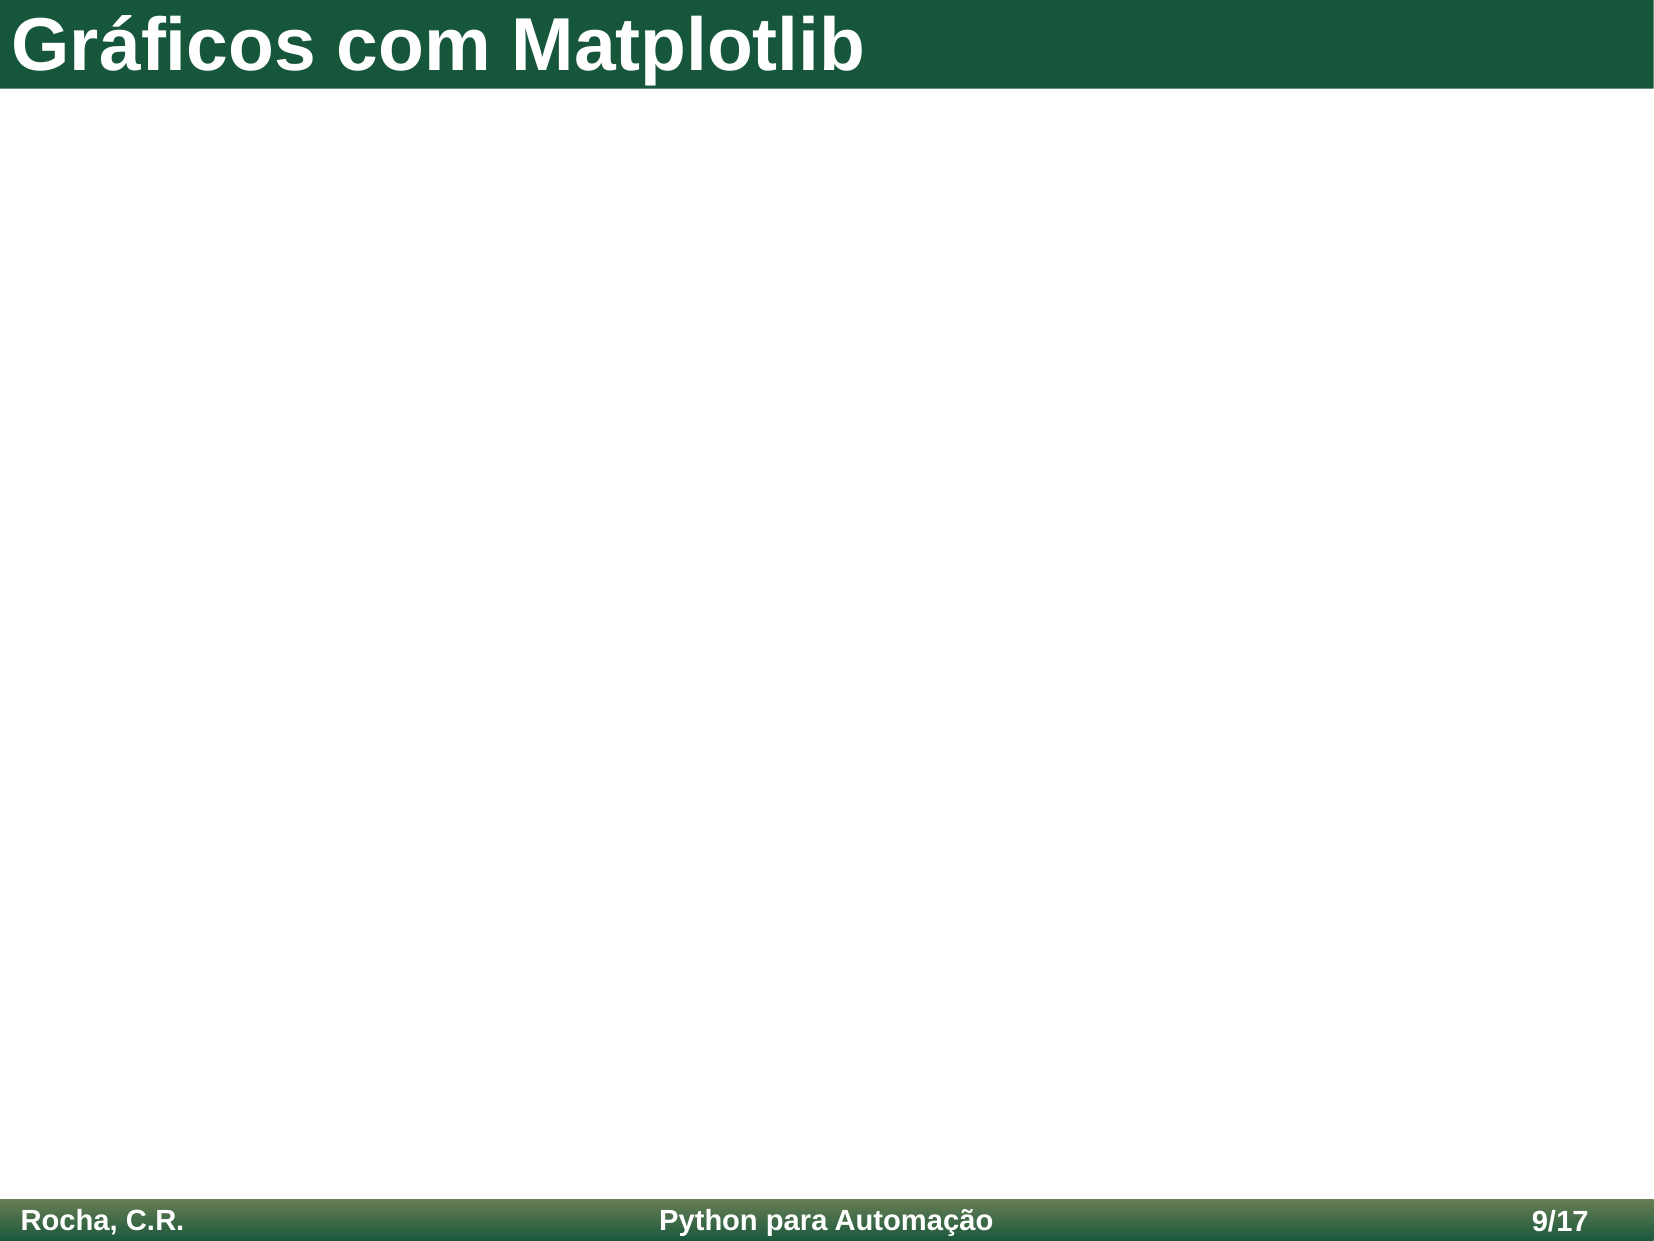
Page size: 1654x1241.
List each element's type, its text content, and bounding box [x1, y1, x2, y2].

title Gráficos com Matplotlib [11, 0, 1625, 89]
